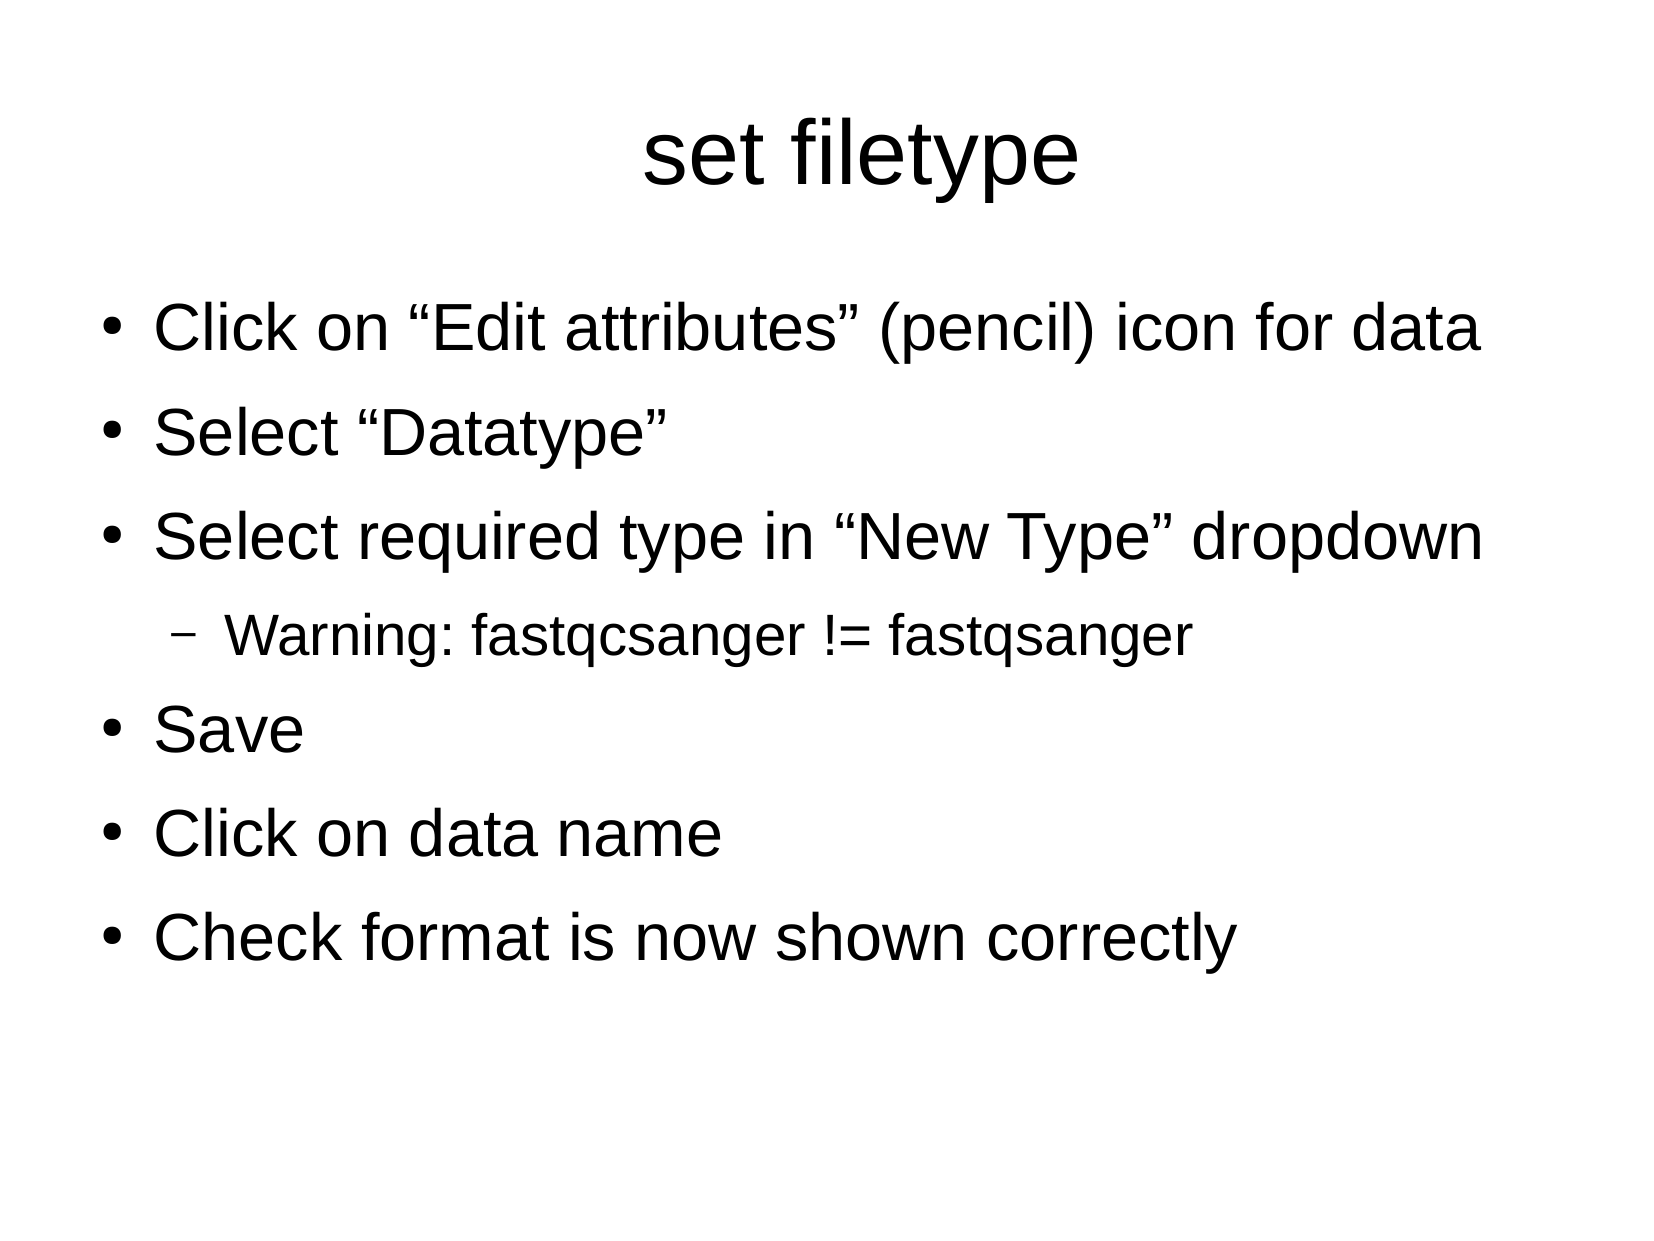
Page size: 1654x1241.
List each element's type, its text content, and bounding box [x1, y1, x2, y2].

list Click on “Edit attributes” (pencil) icon for data Select “Datatype” Select required type in “New Type” dropdown Warning: fastqcsanger != fastqsanger Save Click on data name Check format is now shown correctly [82, 290, 1571, 1010]
title set filetype [82, 49, 1571, 257]
